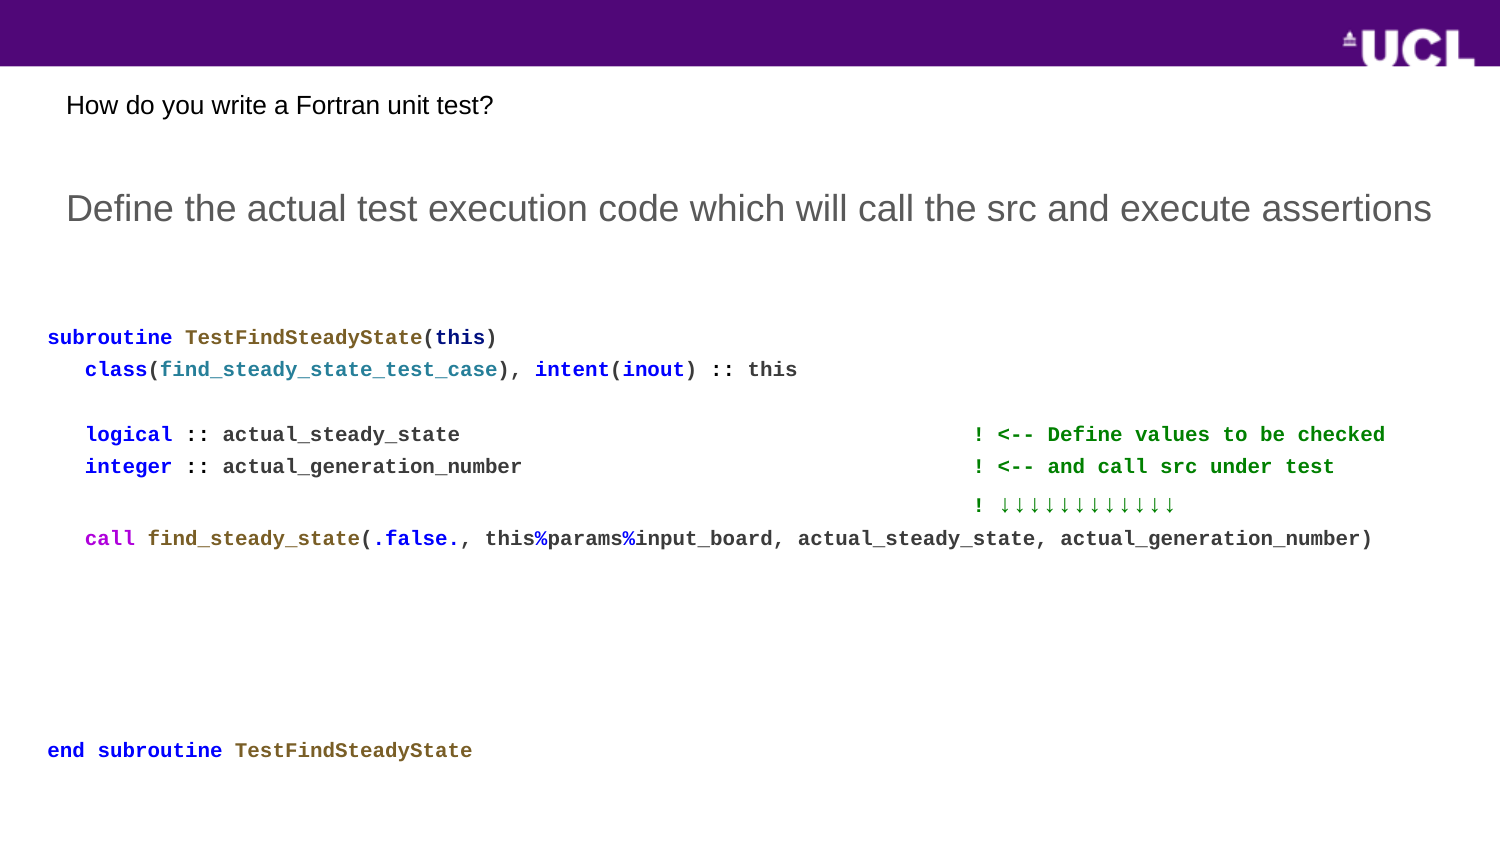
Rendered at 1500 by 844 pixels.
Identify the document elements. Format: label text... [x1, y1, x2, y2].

title How do you write a Fortran unit test? [51, 72, 1449, 162]
list Define the actual test execution code which will call the src and execute assertions [51, 162, 1491, 249]
text_box subroutine TestFindSteadyState(this) class(find_steady_state_test_case), intent(inout) :: this logical :: actual_steady_state ! <-- Define values to be checked integer :: actual_generation_number ! <-- and call src under test ! ↓↓↓↓↓↓↓↓↓↓↓↓ call find_steady_state(.false., this%params%input_board, actual_steady_state, actual_generation_number) end subroutine TestFindSteadyState [32, 275, 1485, 777]
picture [0, 0, 1500, 844]
